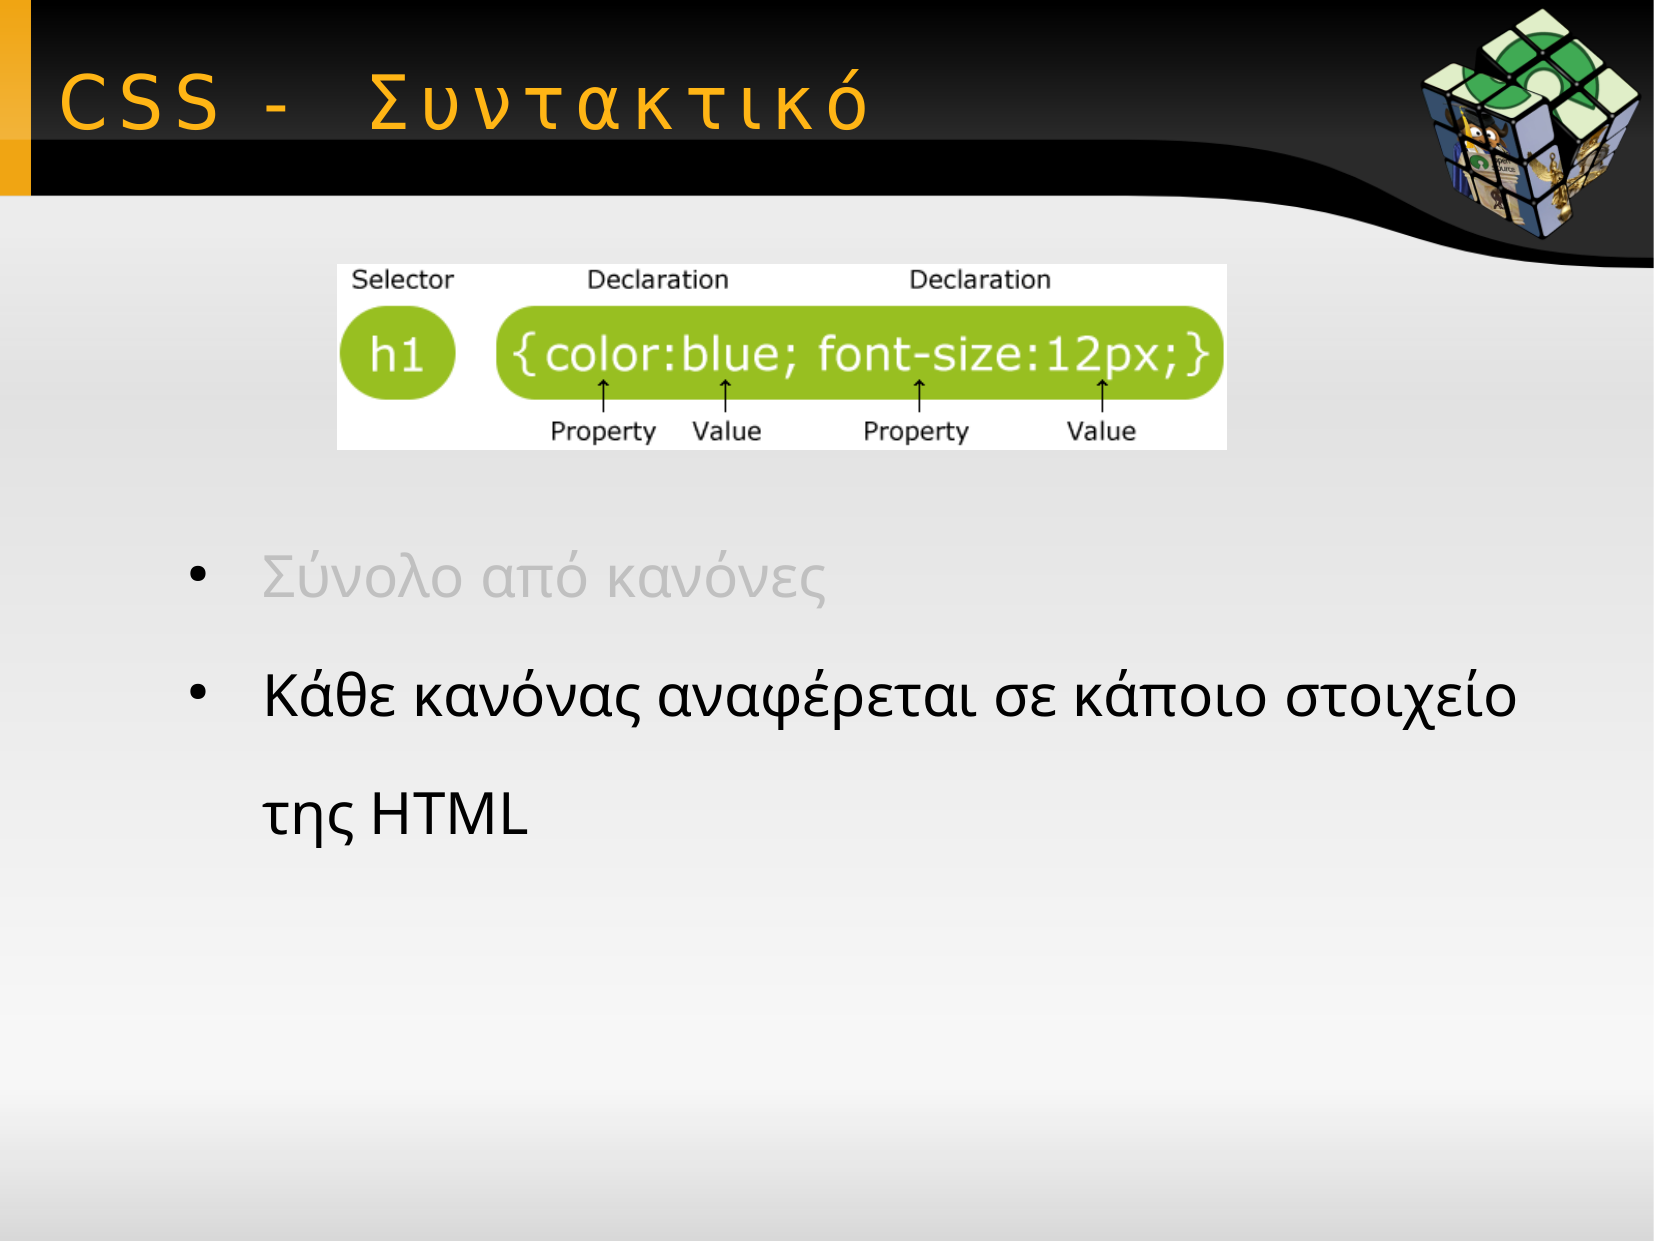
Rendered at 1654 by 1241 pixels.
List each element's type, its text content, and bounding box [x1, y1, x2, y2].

title CSS - Συντακτικό [59, 29, 1270, 178]
picture [0, 0, 1654, 1241]
subtitle Σύνολο από κανόνες Κάθε κανόνας αναφέρεται σε κάποιο στοιχείο της HTML [187, 495, 1534, 1201]
